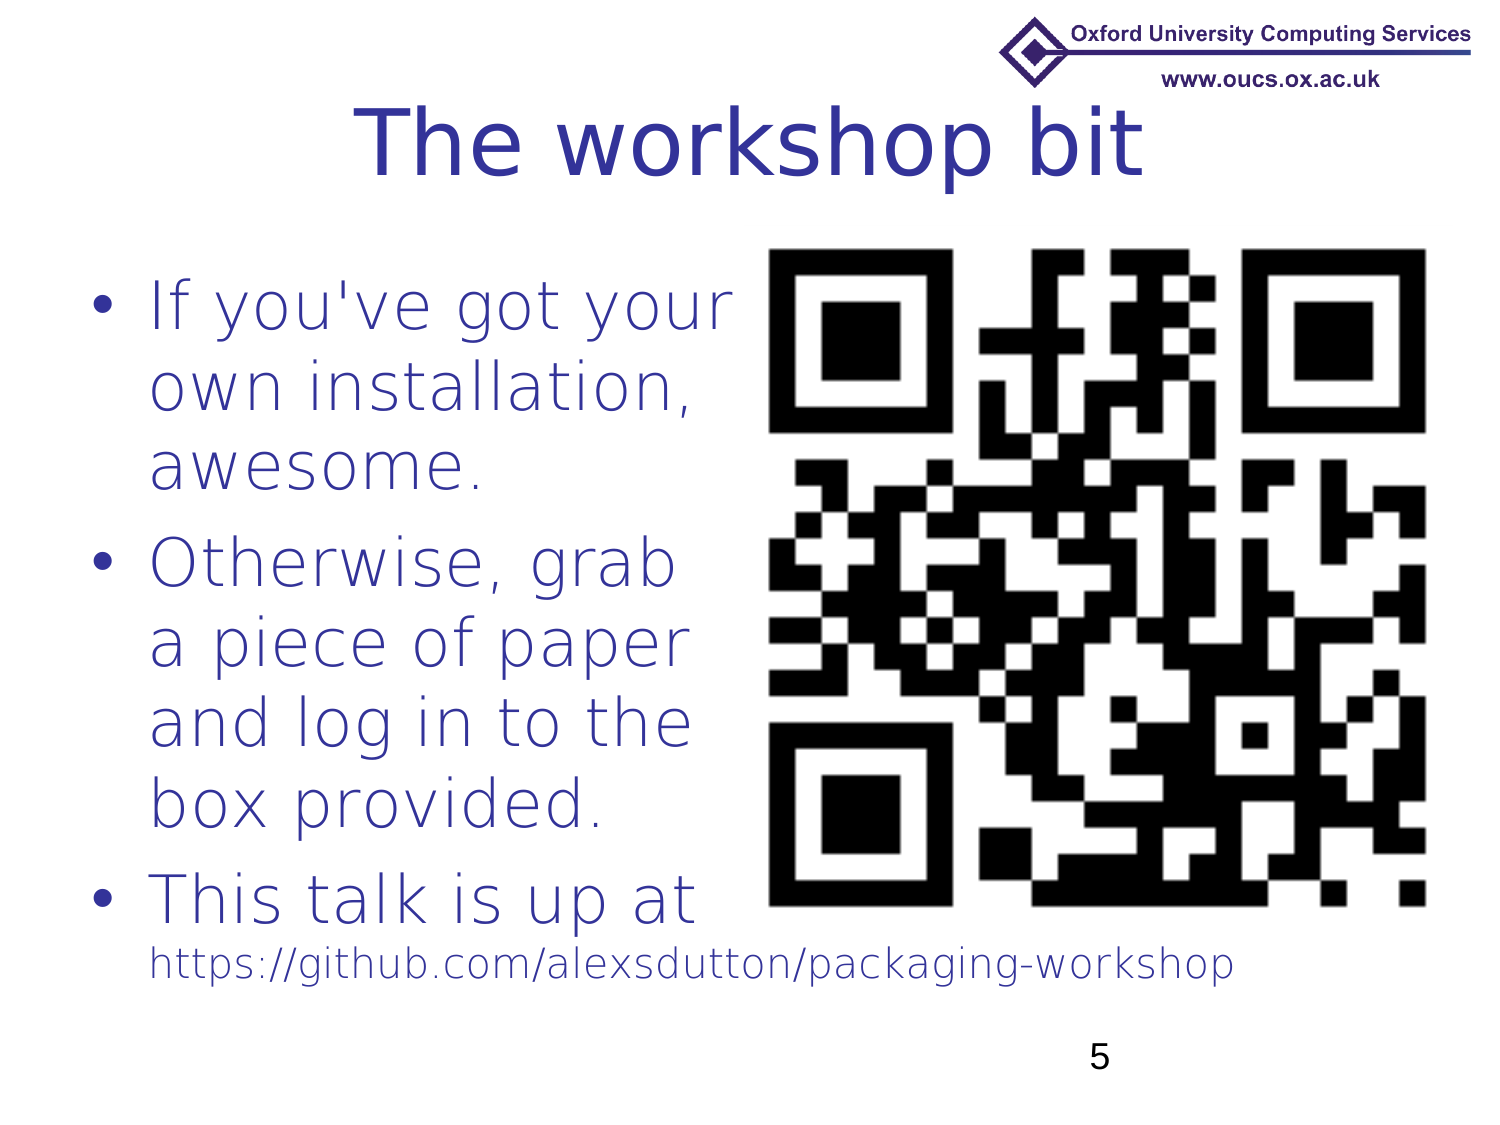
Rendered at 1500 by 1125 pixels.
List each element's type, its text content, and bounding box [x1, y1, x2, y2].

picture [998, 16, 1471, 102]
picture [744, 224, 1453, 934]
list If you've got your own installation, awesome. Otherwise, grab a piece of paper and log in to the box provided. This talk is up at https://github.com/alexsdutton/packaging-workshop [76, 255, 1427, 1124]
title The workshop bit [75, 45, 1426, 233]
